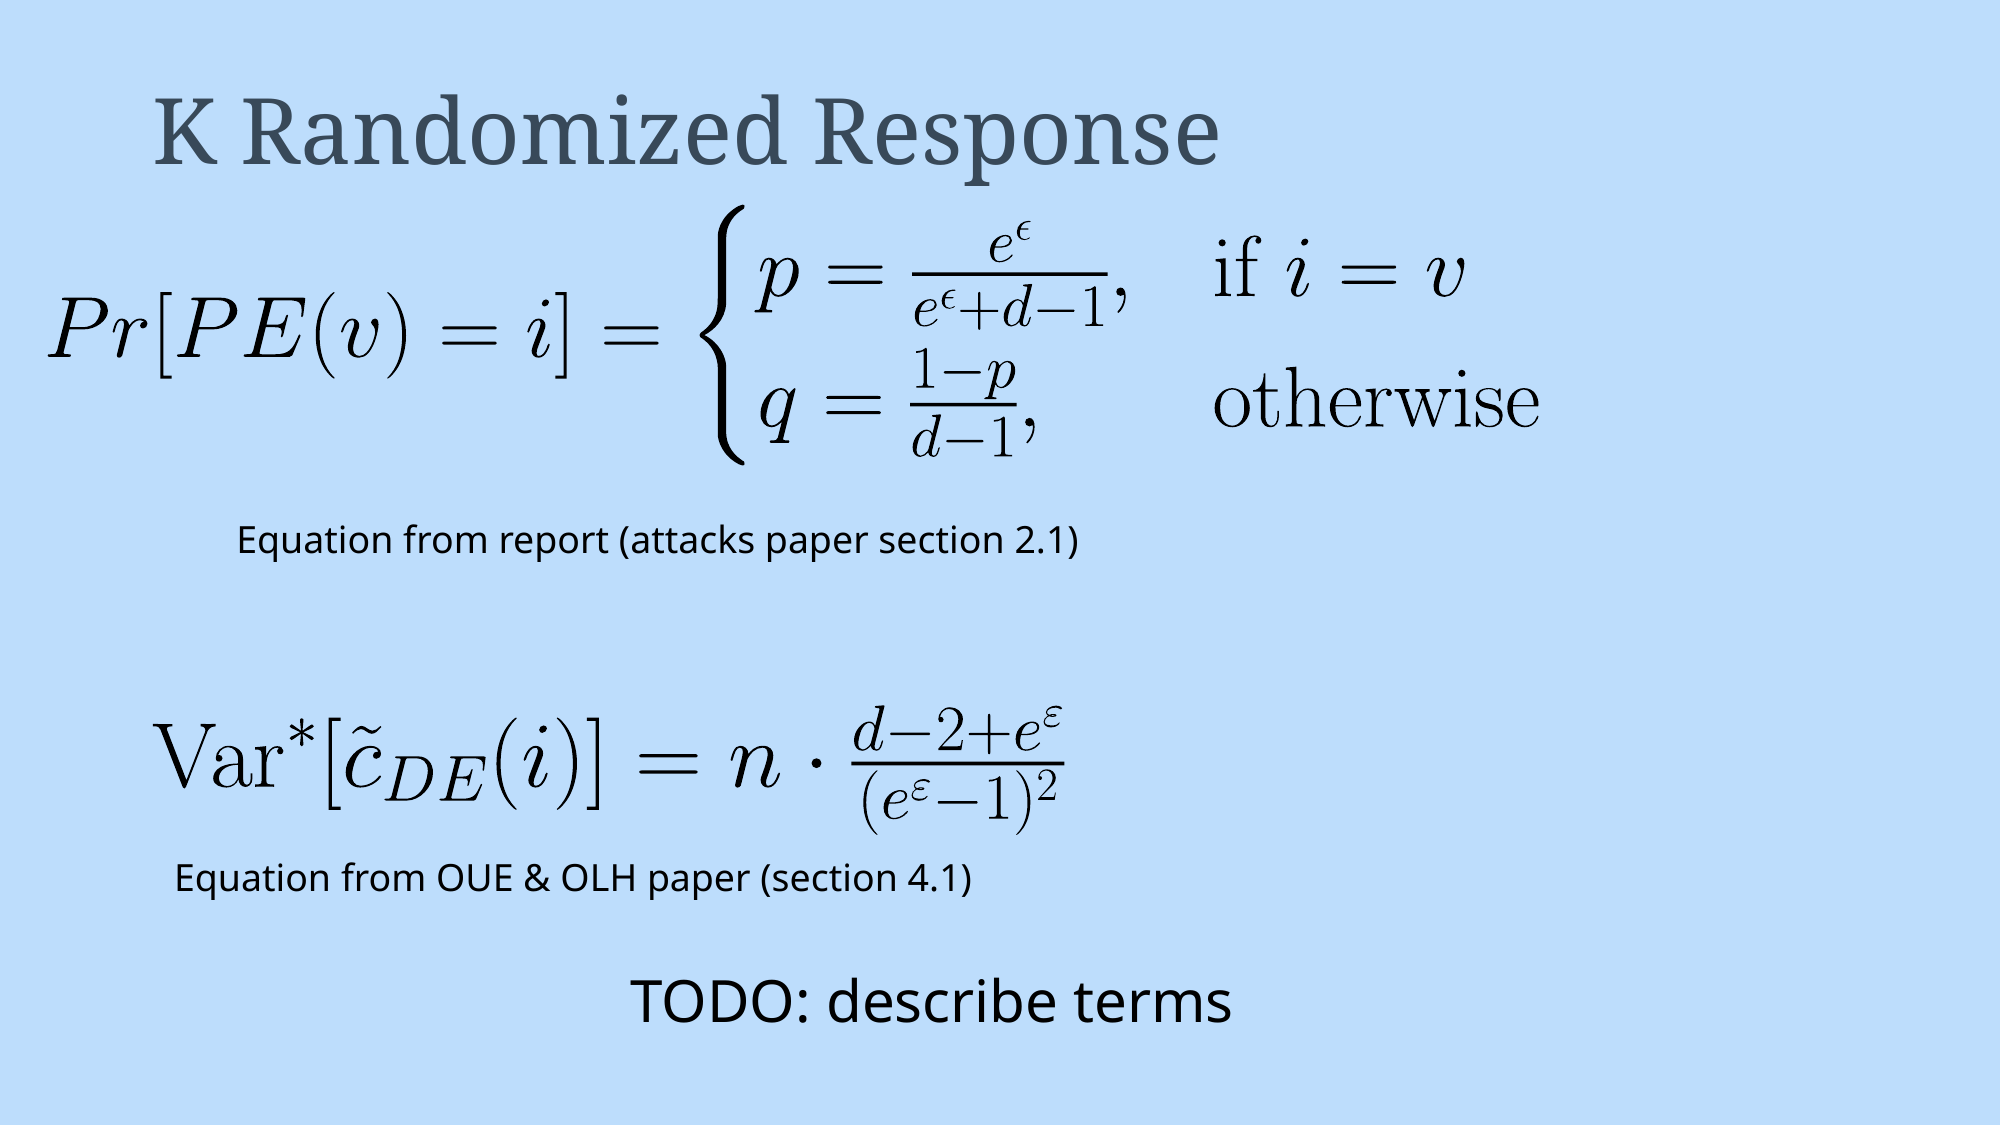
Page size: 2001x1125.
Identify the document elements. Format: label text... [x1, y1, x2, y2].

picture [0, 60, 2000, 1064]
text_box Equation from OUE & OLH paper (section 4.1) ​ [159, 846, 1160, 999]
text_box TODO: describe terms​ ​​ ​ [615, 978, 1616, 1125]
